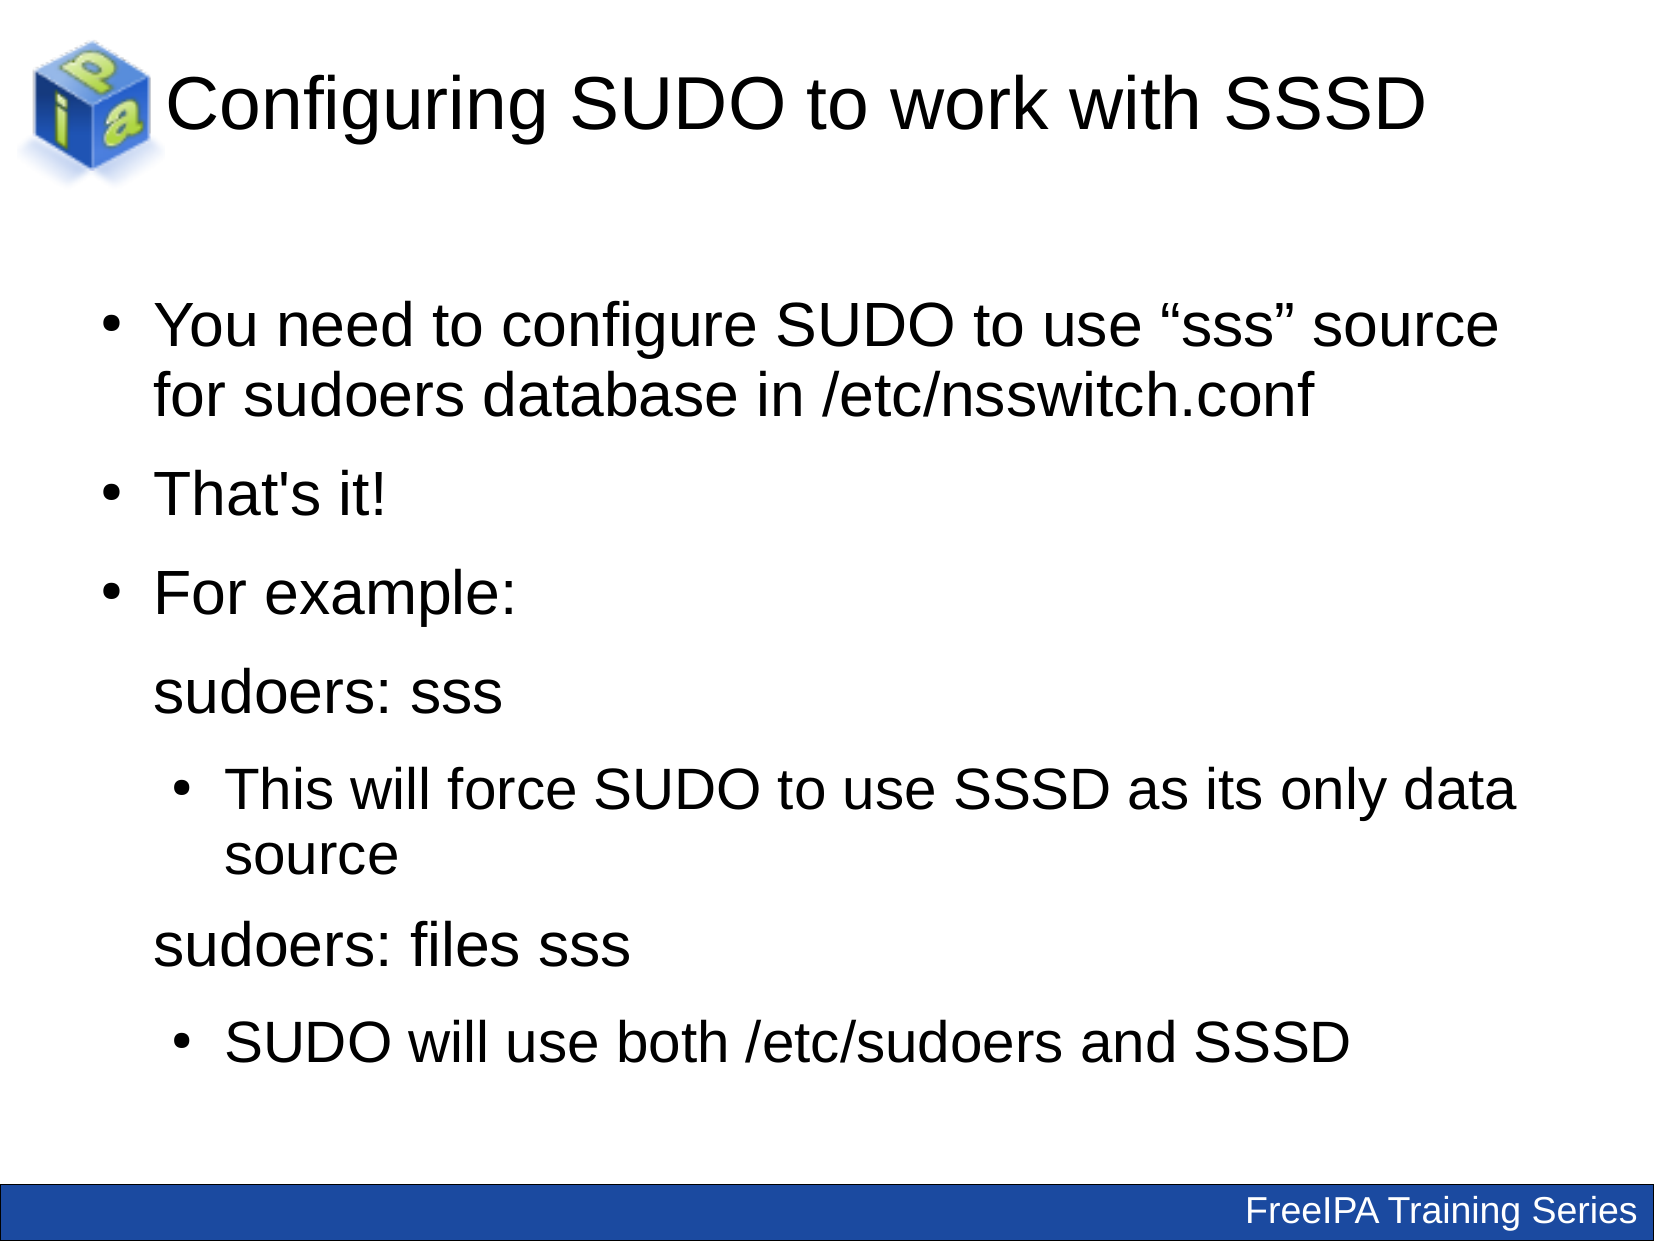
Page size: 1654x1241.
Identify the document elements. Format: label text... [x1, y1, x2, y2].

picture [17, 34, 165, 193]
title Configuring SUDO to work with SSSD [165, 0, 1654, 208]
list You need to configure SUDO to use “sss” source for sudoers database in /etc/nsswitch.conf That's it! For example: sudoers: sss This will force SUDO to use SSSD as its only data source sudoers: files sss SUDO will use both /etc/sudoers and SSSD [82, 290, 1571, 1109]
